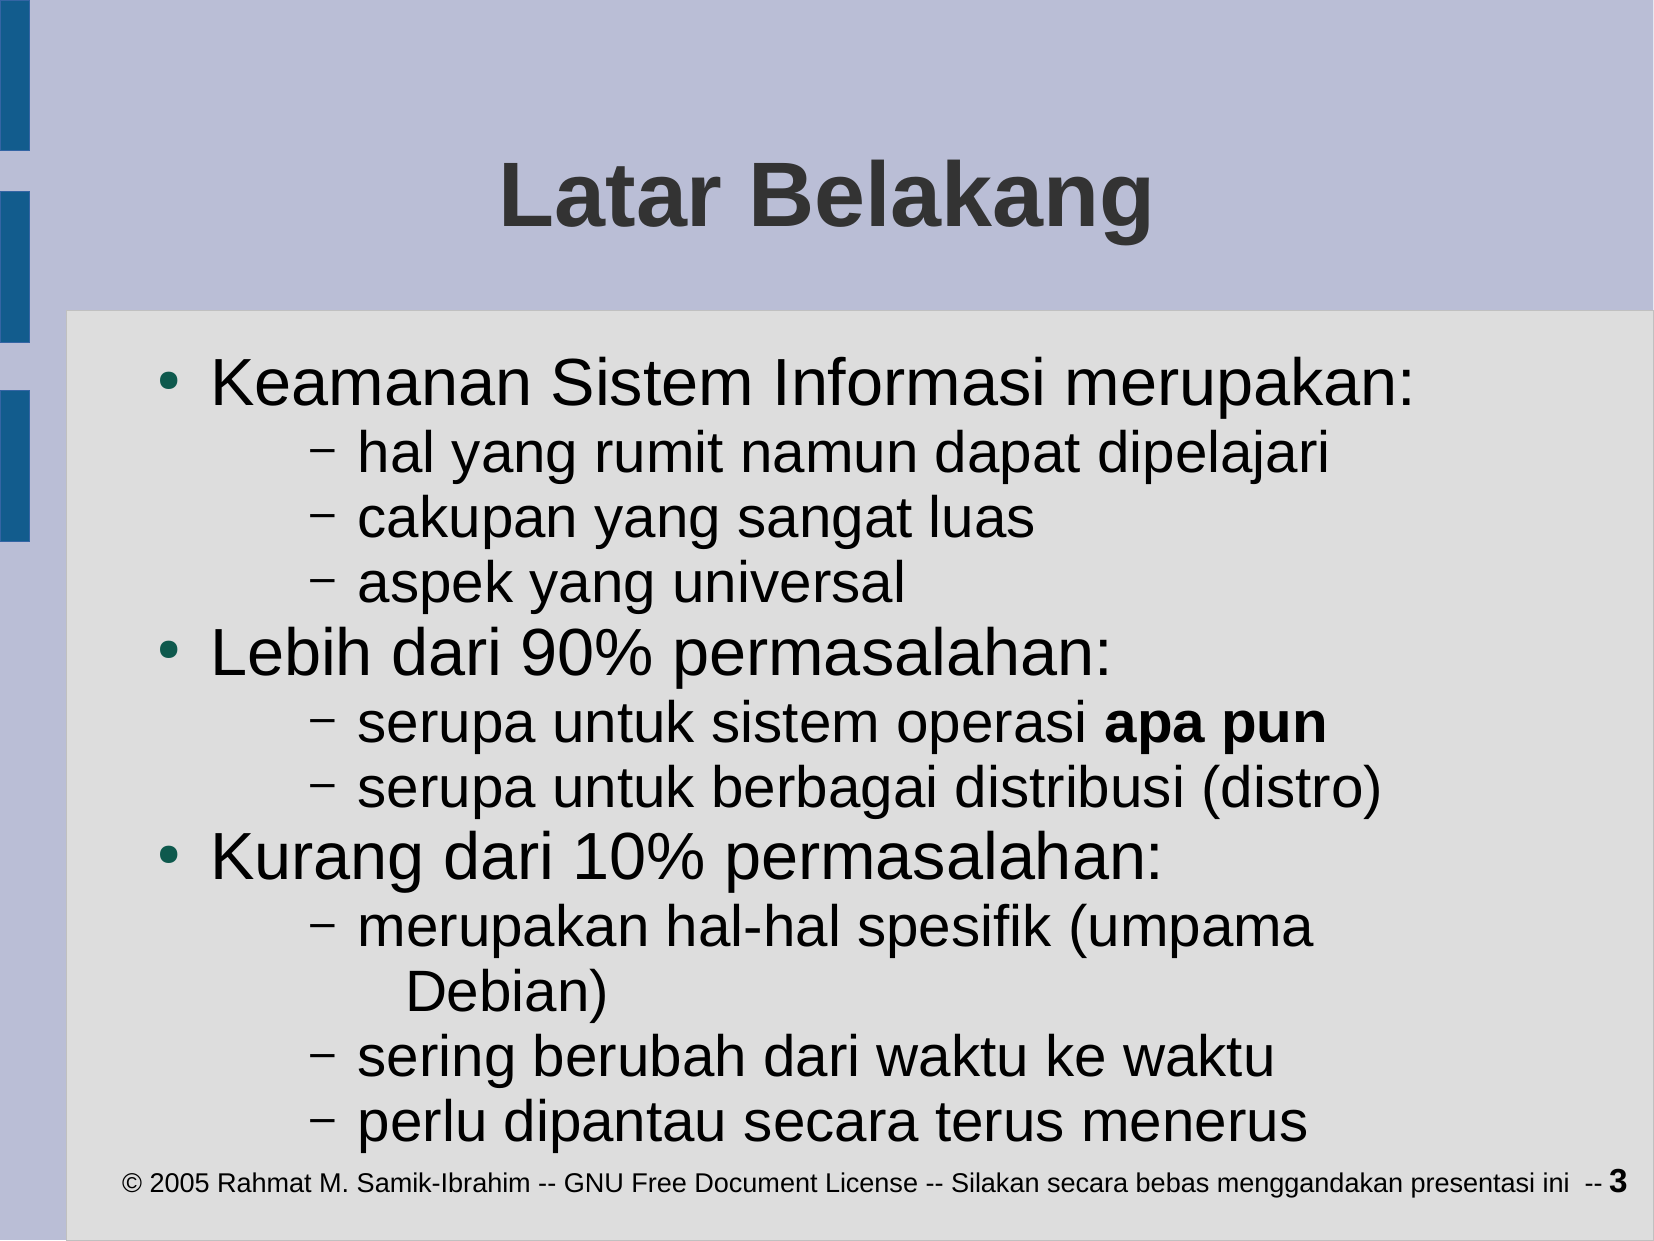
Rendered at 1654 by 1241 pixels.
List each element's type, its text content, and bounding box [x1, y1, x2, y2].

title Latar Belakang [121, 91, 1534, 299]
list Keamanan Sistem Informasi merupakan: hal yang rumit namun dapat dipelajari cakupan yang sangat luas aspek yang universal Lebih dari 90% permasalahan: serupa untuk sistem operasi apa pun serupa untuk berbagai distribusi (distro) Kurang dari 10% permasalahan: merupakan hal-hal spesifik (umpama Debian) sering berubah dari waktu ke waktu perlu dipantau secara terus menerus [121, 344, 1534, 1127]
